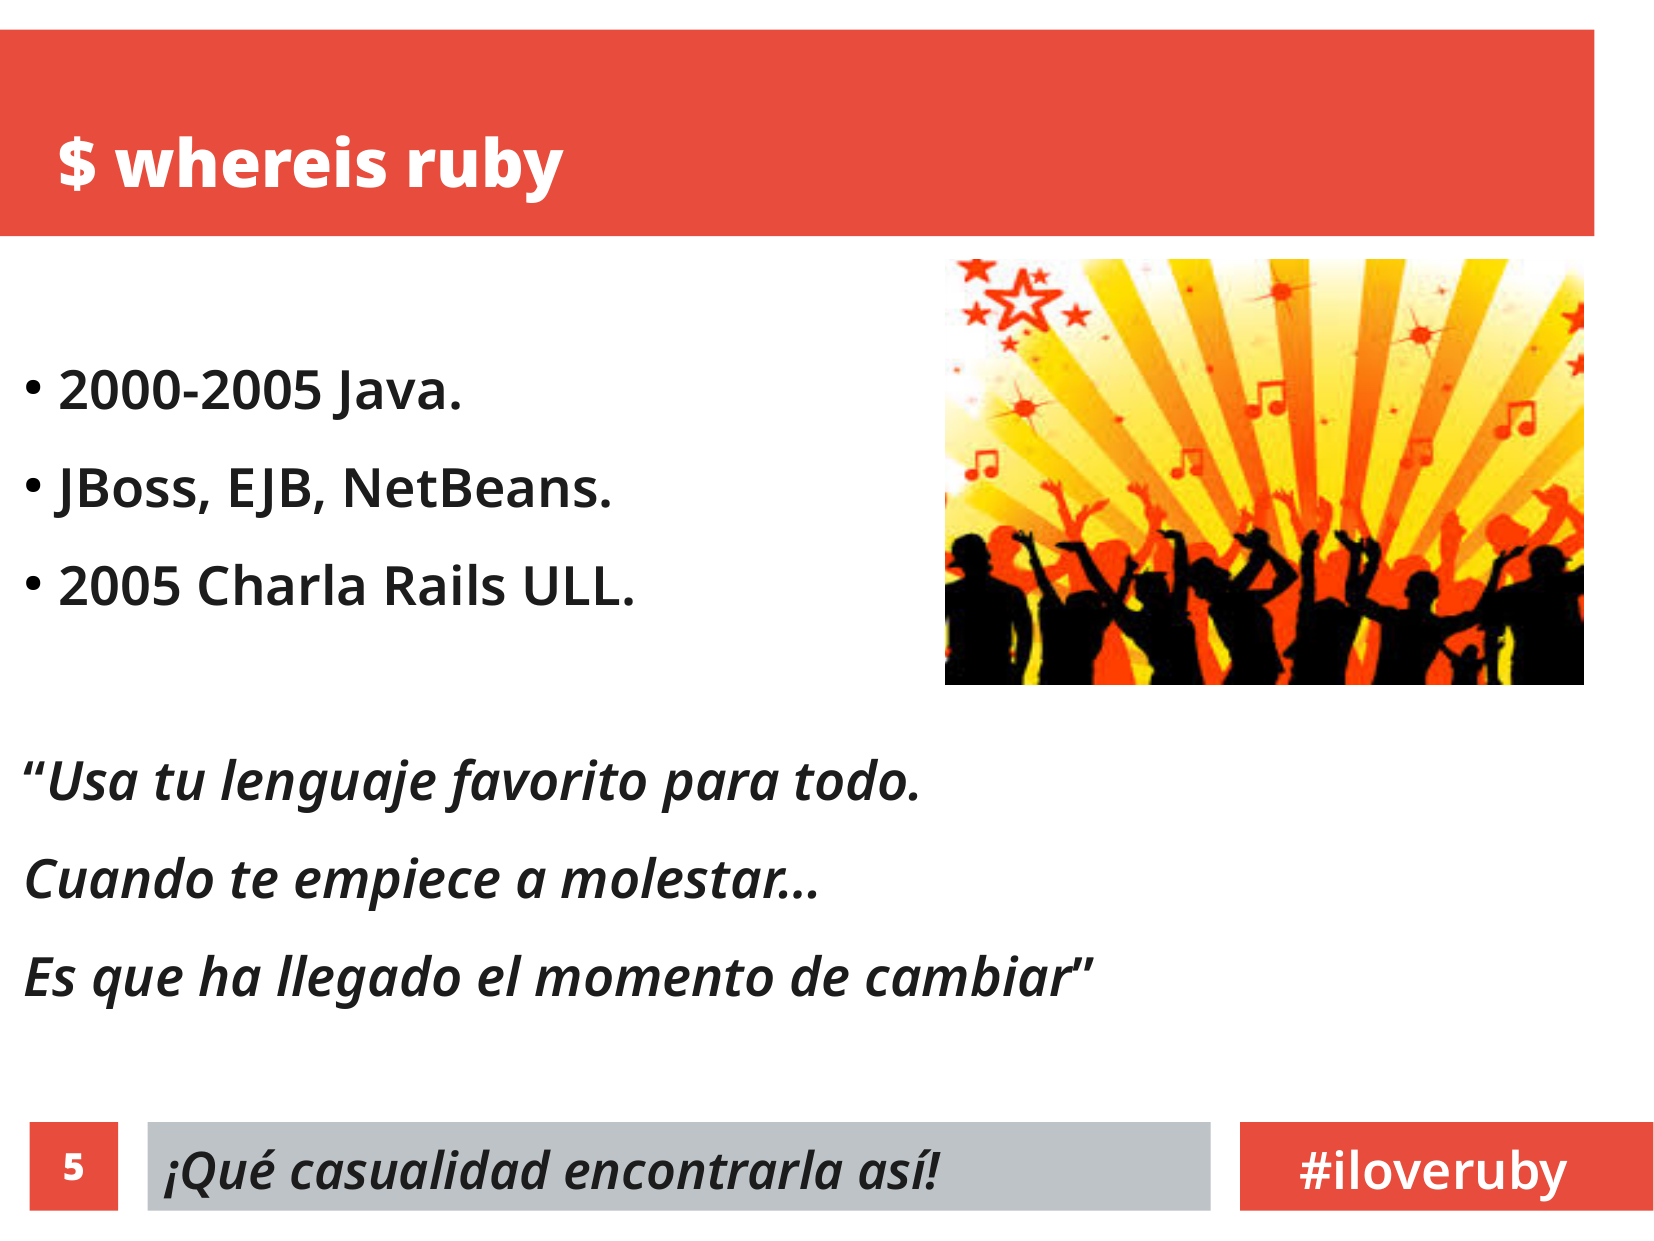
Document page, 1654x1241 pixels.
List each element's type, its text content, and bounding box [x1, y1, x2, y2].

list #iloveruby [1299, 1133, 1607, 1205]
list ¡Qué casualidad encontrarla así! [165, 1133, 1182, 1205]
picture [1276, 259, 1584, 686]
title $ whereis ruby [59, 59, 1595, 207]
list 2000-2005 Java. JBoss, EJB, NetBeans. 2005 Charla Rails ULL. “Usa tu lenguaje favorito para todo. Cuando te empiece a molestar… Es que ha llegado el momento de cambiar” [23, 253, 1276, 1063]
